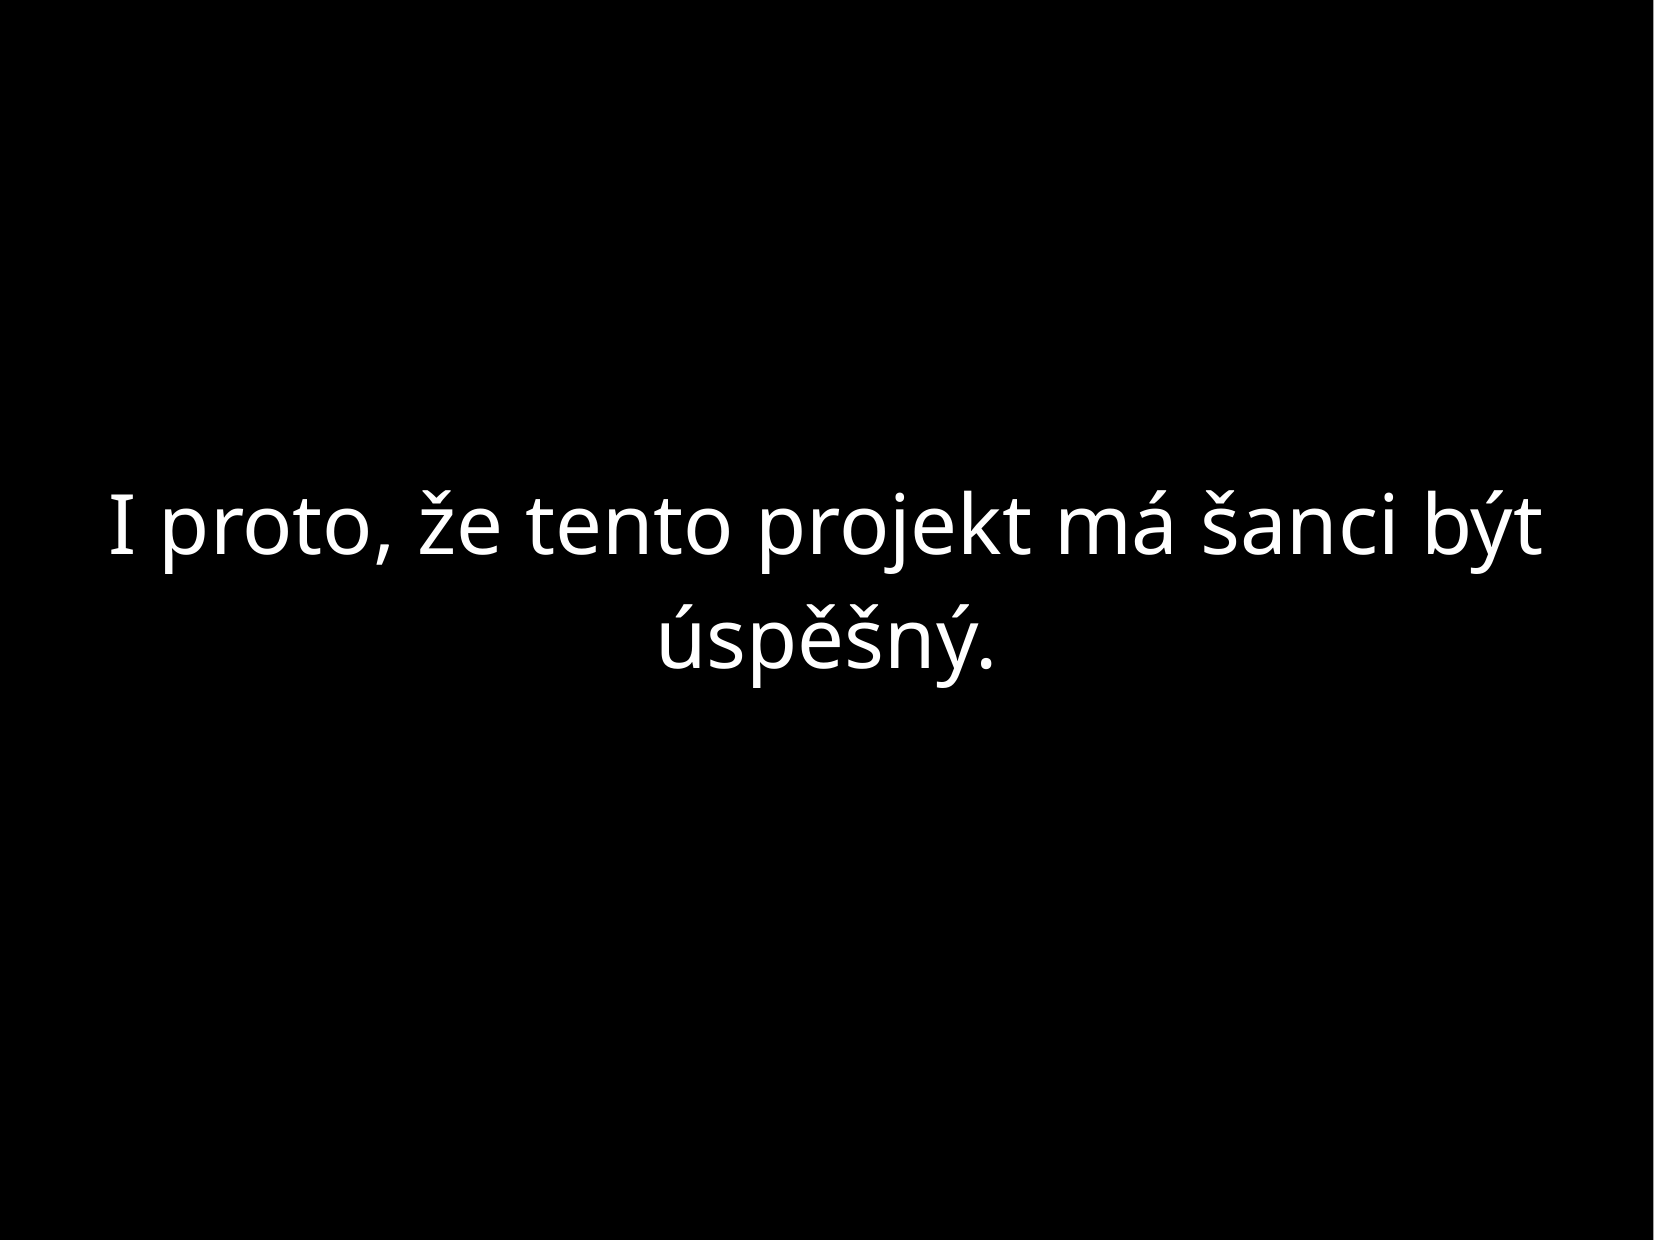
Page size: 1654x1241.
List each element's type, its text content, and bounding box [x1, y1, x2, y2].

subtitle I proto, že tento projekt má šanci být úspěšný. [82, 56, 1571, 1102]
